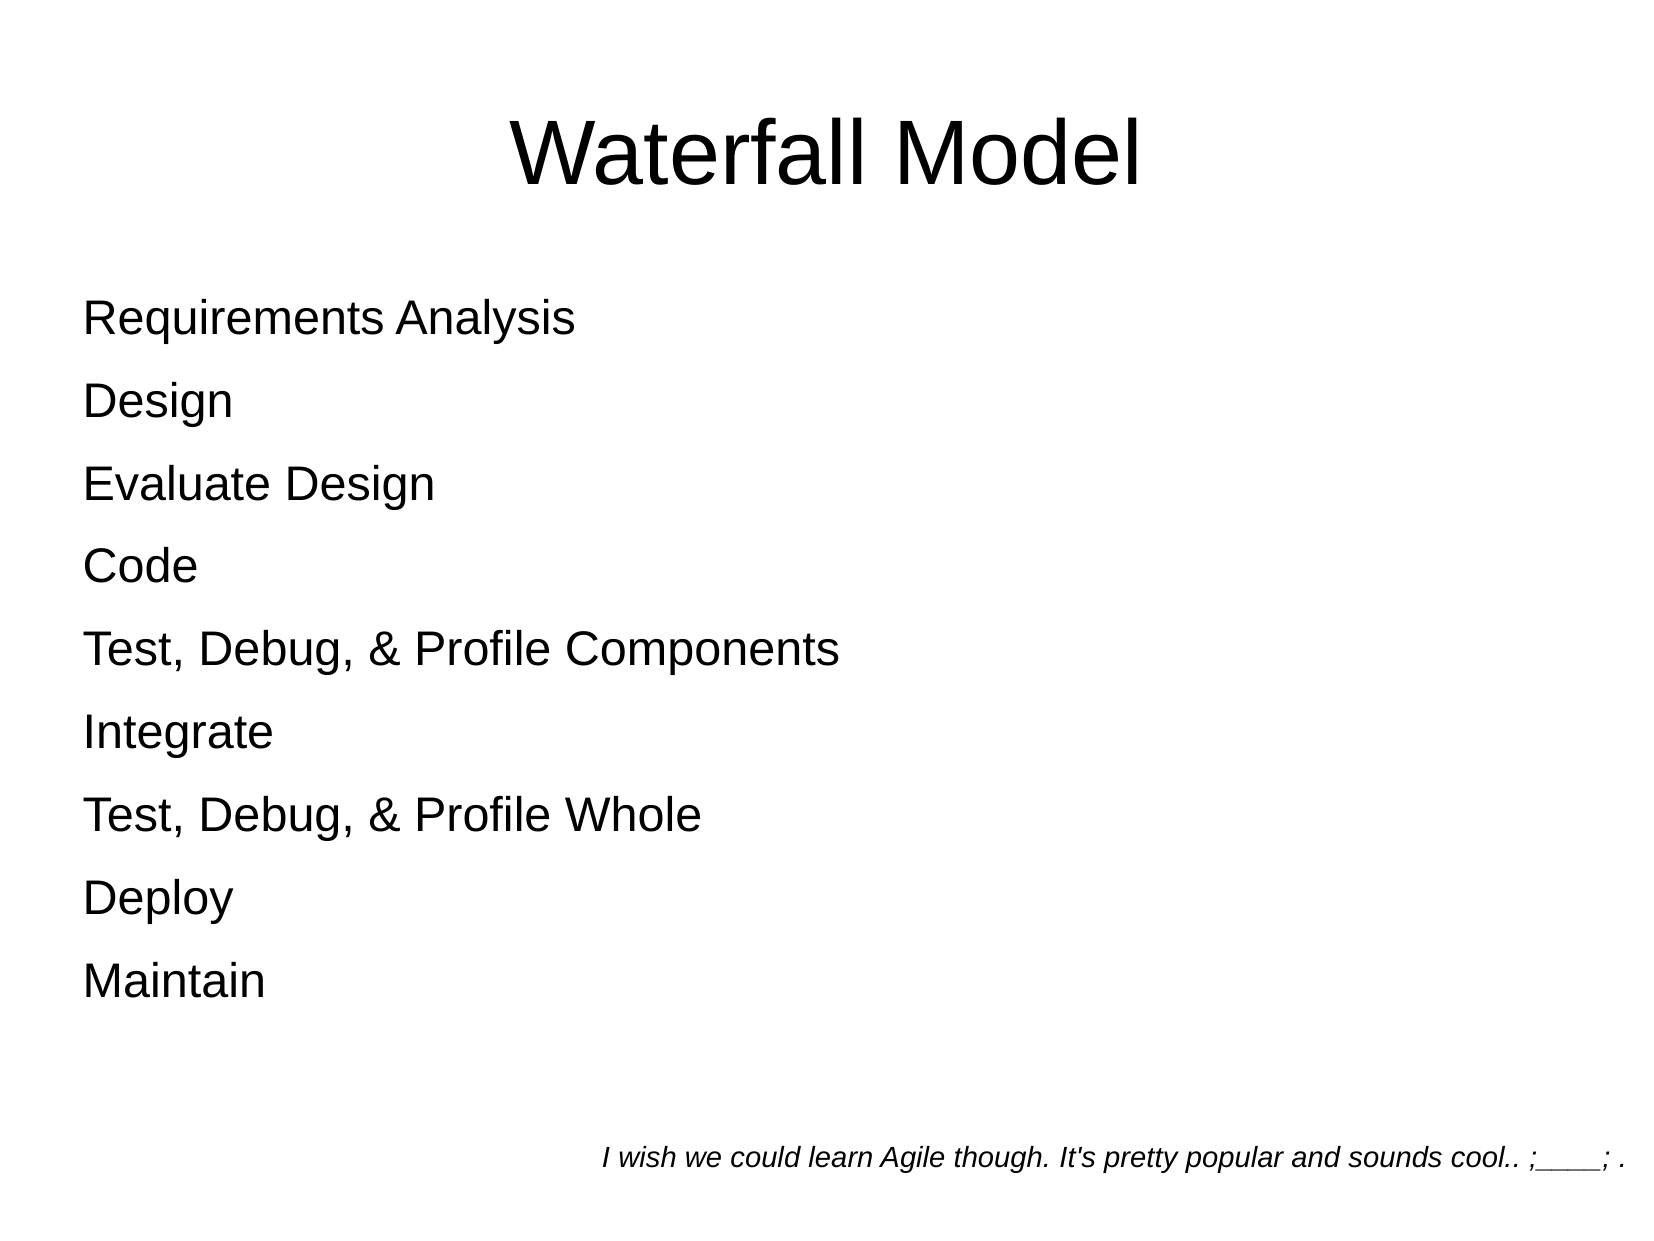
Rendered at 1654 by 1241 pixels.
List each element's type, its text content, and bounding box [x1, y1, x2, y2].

list I wish we could learn Agile though. It's pretty popular and sounds cool.. ;____; . [601, 1140, 1654, 1241]
title Waterfall Model [82, 49, 1571, 257]
list Requirements Analysis Design Evaluate Design Code Test, Debug, & Profile Components Integrate Test, Debug, & Profile Whole Deploy Maintain [82, 290, 1571, 1010]
